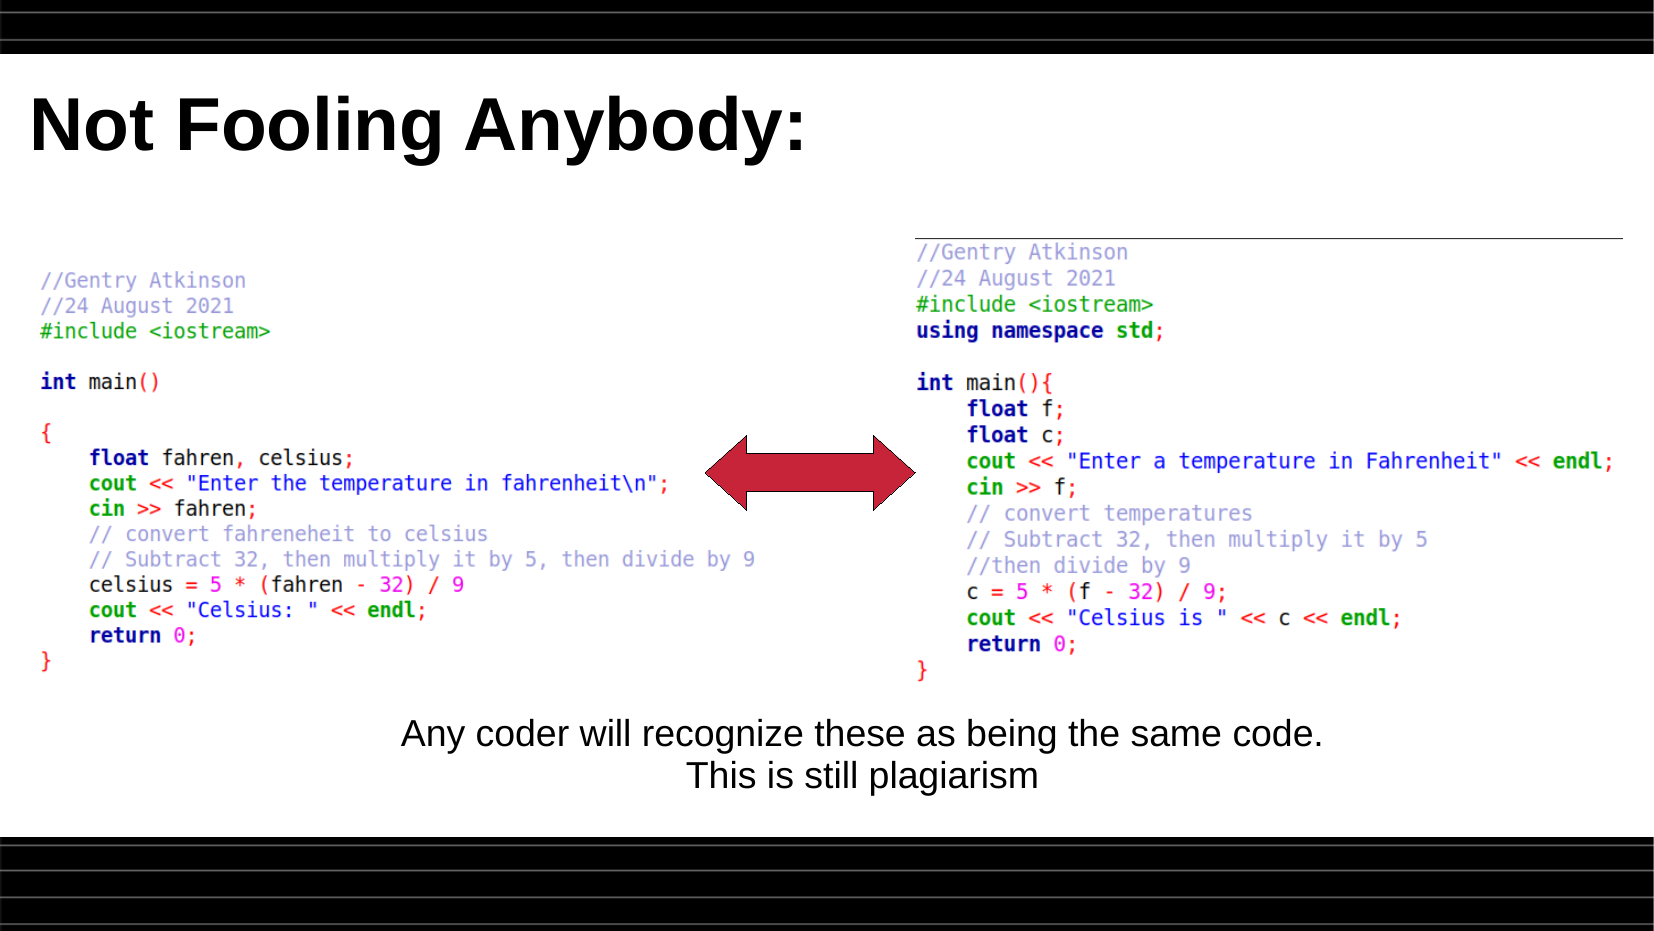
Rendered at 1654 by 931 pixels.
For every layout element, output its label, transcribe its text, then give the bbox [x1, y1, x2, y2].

picture [0, 837, 1654, 931]
picture [0, 0, 1654, 54]
text_box [705, 435, 916, 511]
picture [915, 238, 1623, 691]
text_box Any coder will recognize these as being the same code. This is still plagiarism [360, 705, 1366, 804]
text_box Not Fooling Anybody: [15, 75, 1591, 174]
picture [39, 269, 766, 691]
